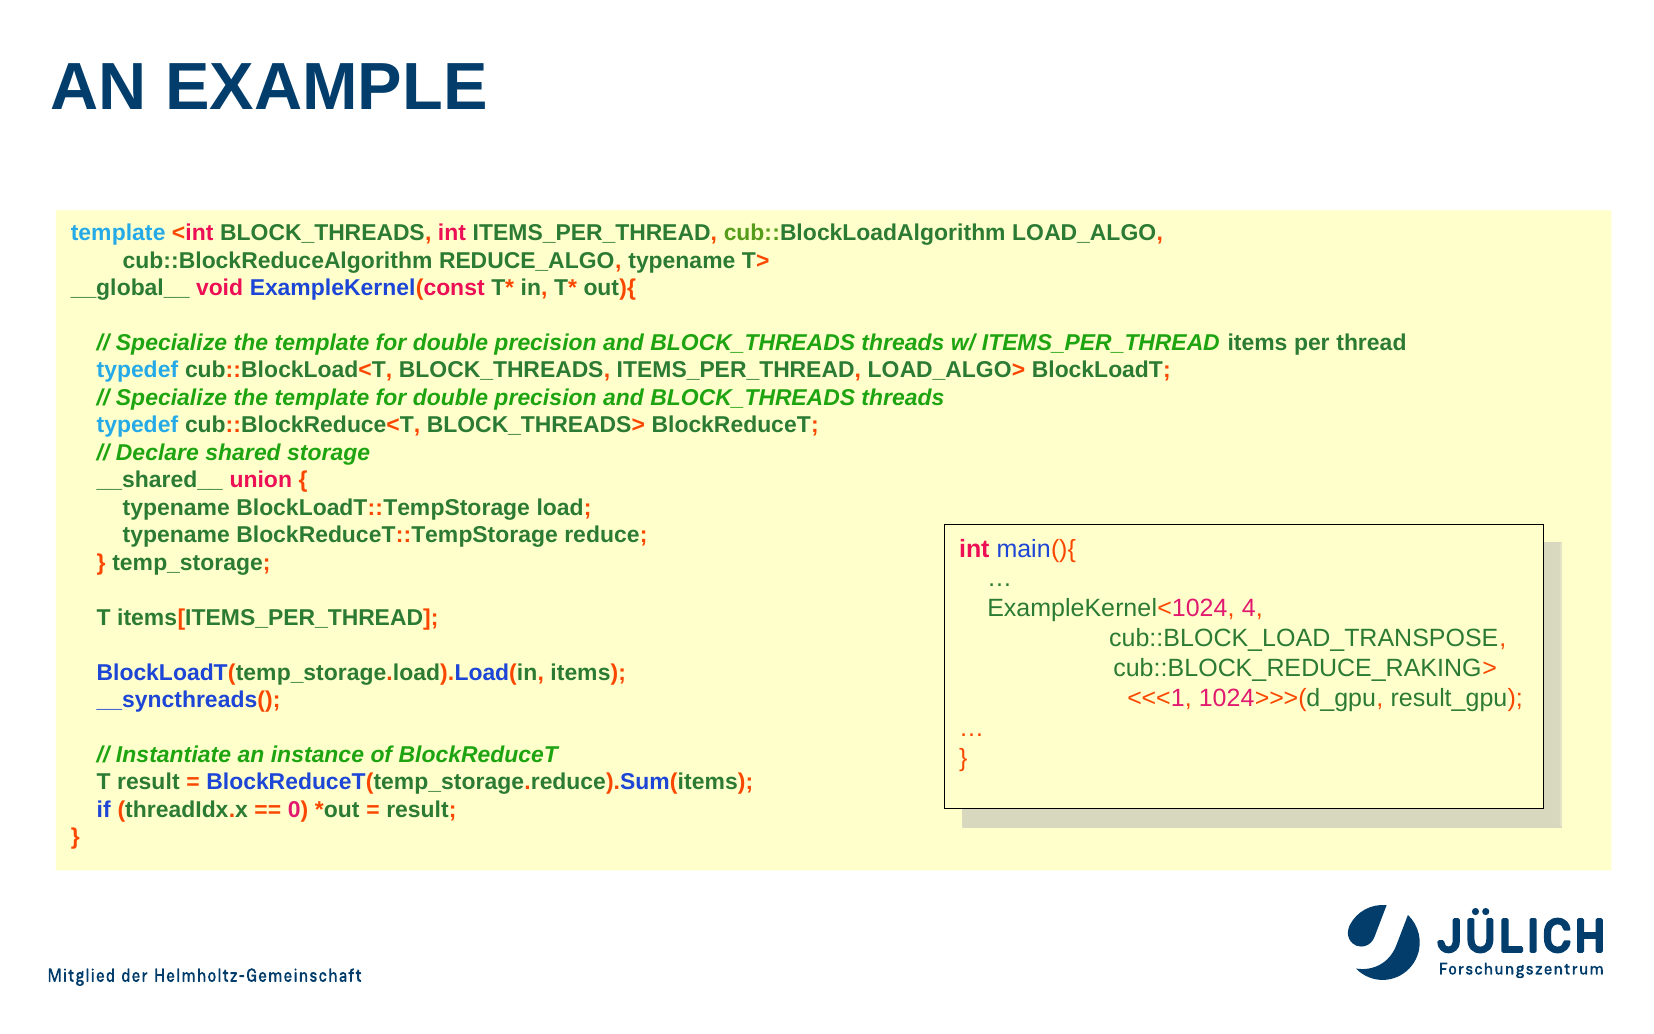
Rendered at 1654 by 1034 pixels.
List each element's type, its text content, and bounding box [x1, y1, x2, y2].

title An Example [50, 48, 1604, 219]
text_box int main(){ … ExampleKernel<1024, 4, cub::BLOCK_LOAD_TRANSPOSE, cub::BLOCK_REDUCE_RAKING> <<<1, 1024>>>(d_gpu, result_gpu); … } [944, 524, 1544, 809]
text_box template <int BLOCK_THREADS, int ITEMS_PER_THREAD, cub::BlockLoadAlgorithm LOAD_ALGO, cub::BlockReduceAlgorithm REDUCE_ALGO, typename T> __global__ void ExampleKernel(const T* in, T* out){ // Specialize the template for double precision and BLOCK_THREADS threads w/ ITEMS_PER_THREAD items per thread typedef cub::BlockLoad<T, BLOCK_THREADS, ITEMS_PER_THREAD, LOAD_ALGO> BlockLoadT; // Specialize the template for double precision and BLOCK_THREADS threads typedef cub::BlockReduce<T, BLOCK_THREADS> BlockReduceT; // Declare shared storage __shared__ union { typename BlockLoadT::TempStorage load; typename BlockReduceT::TempStorage reduce; } temp_storage; T items[ITEMS_PER_THREAD]; BlockLoadT(temp_storage.load).Load(in, items); __syncthreads(); // Instantiate an instance of BlockReduceT T result = BlockReduceT(temp_storage.reduce).Sum(items); if (threadIdx.x == 0) *out = result; } [55, 210, 1612, 871]
